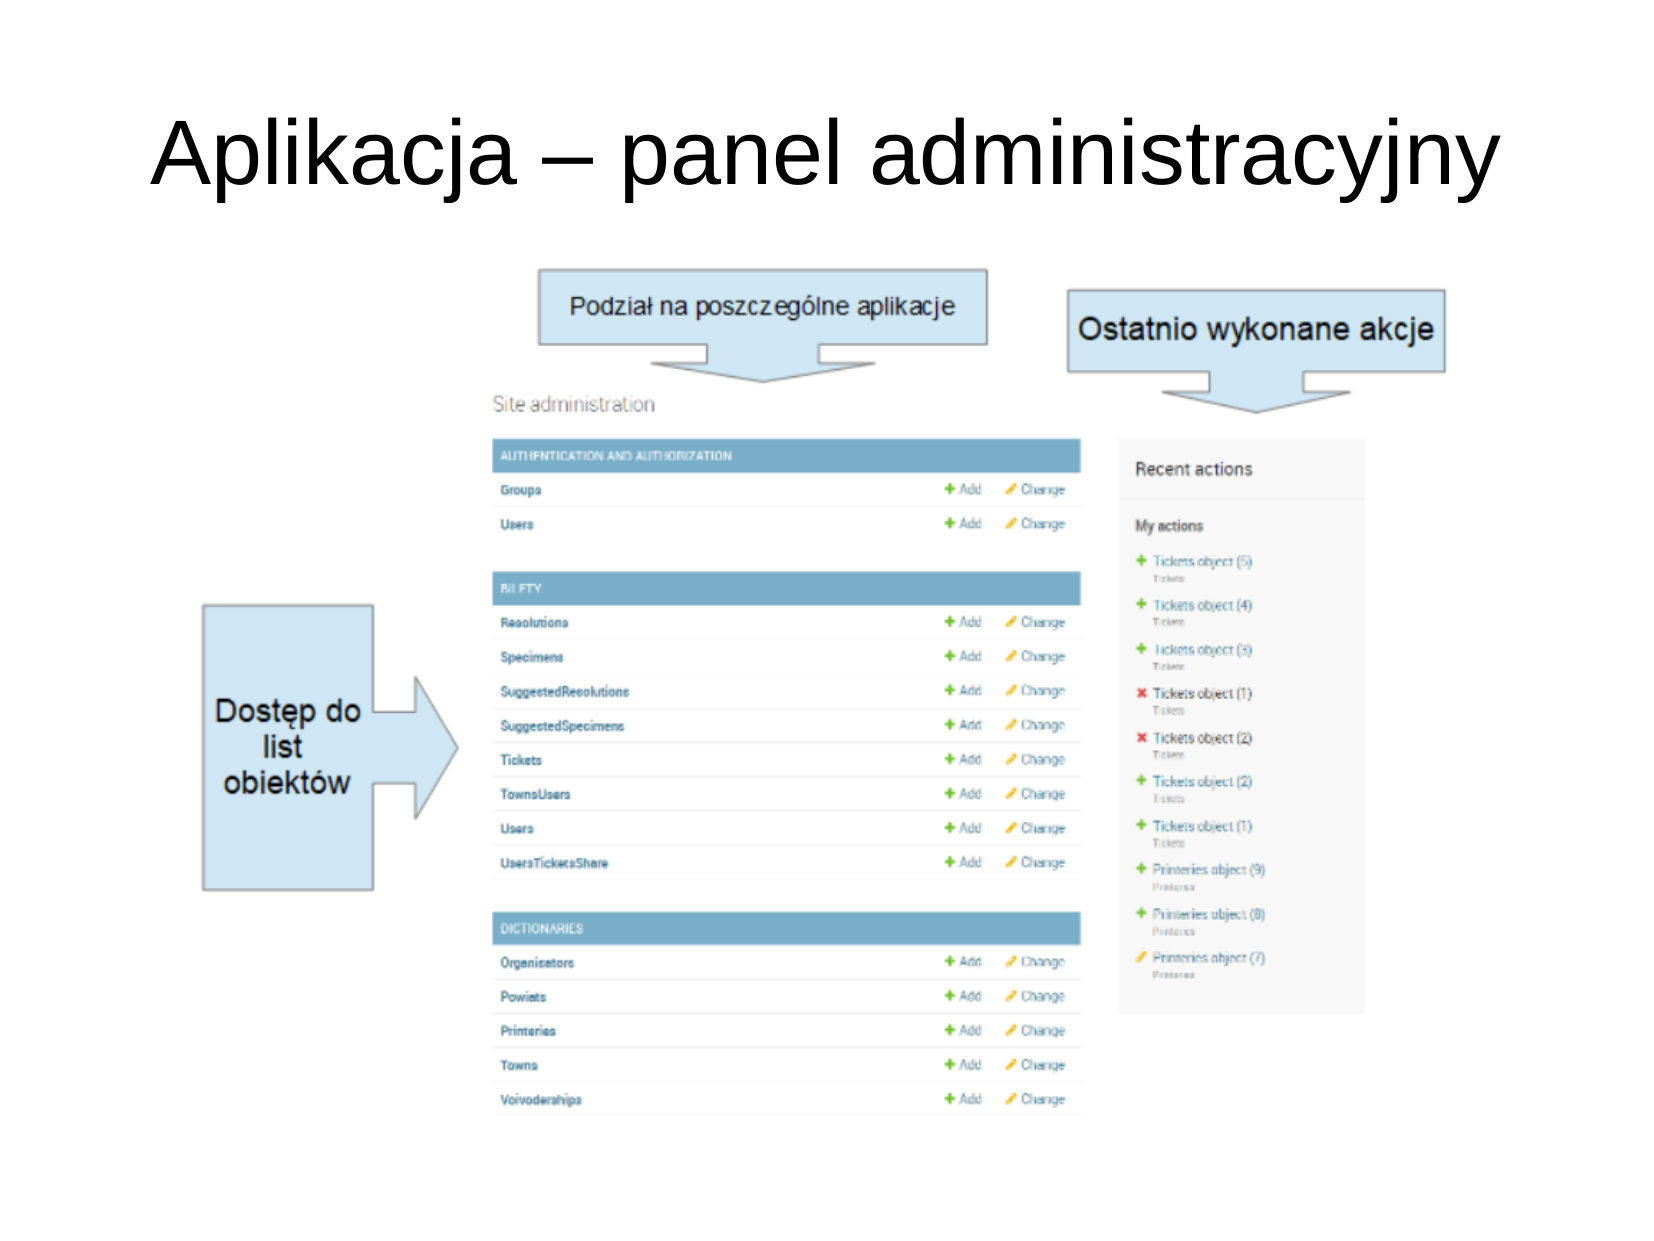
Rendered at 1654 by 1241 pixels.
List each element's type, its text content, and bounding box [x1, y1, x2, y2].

title Aplikacja – panel administracyjny [82, 49, 1571, 257]
picture [188, 237, 1506, 1217]
